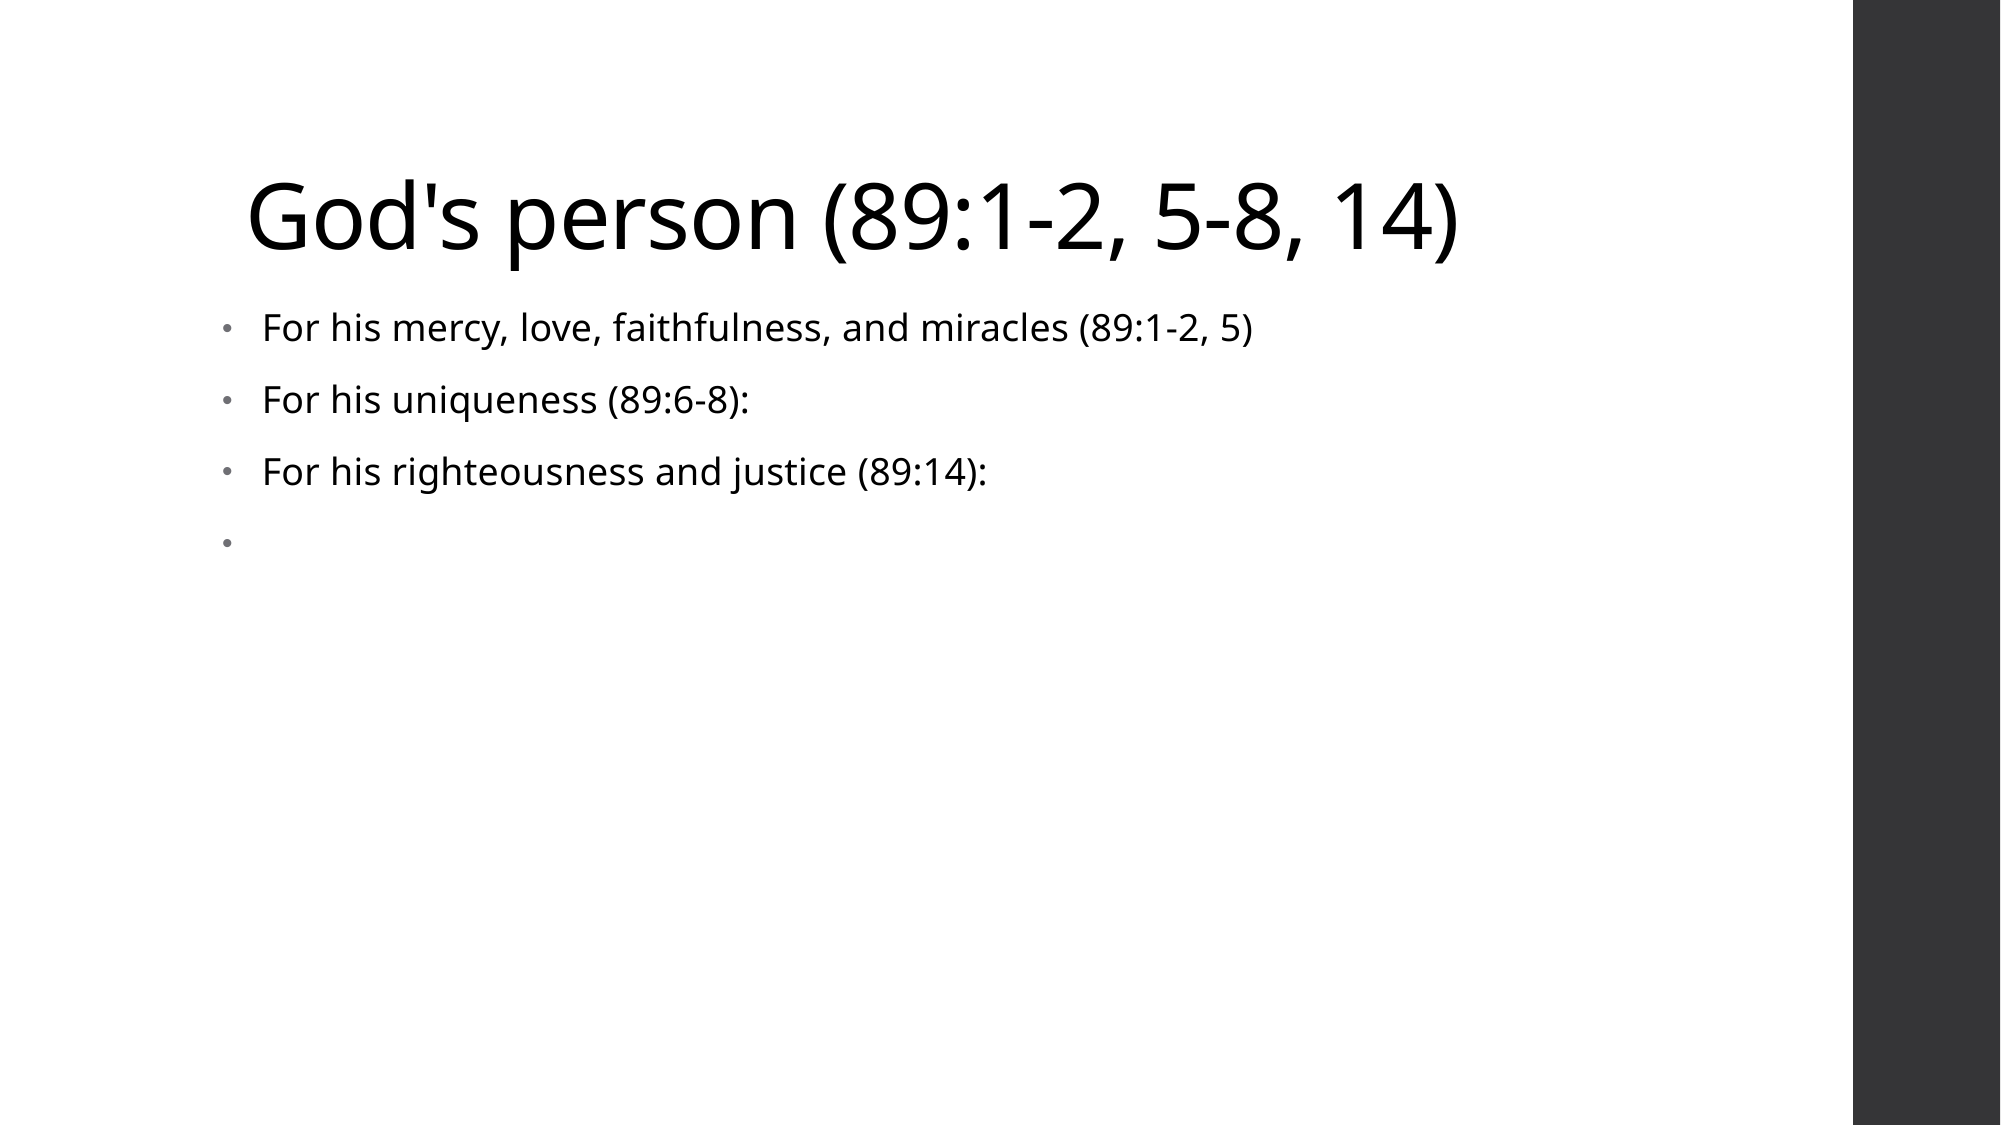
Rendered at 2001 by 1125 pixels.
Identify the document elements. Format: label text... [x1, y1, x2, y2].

list For his mercy, love, faithfulness, and miracles (89:1-2, 5) For his uniqueness (89:6-8): For his righteousness and justice (89:14): [206, 299, 1617, 1014]
title God's person (89:1-2, 5-8, 14) [206, 60, 1797, 278]
